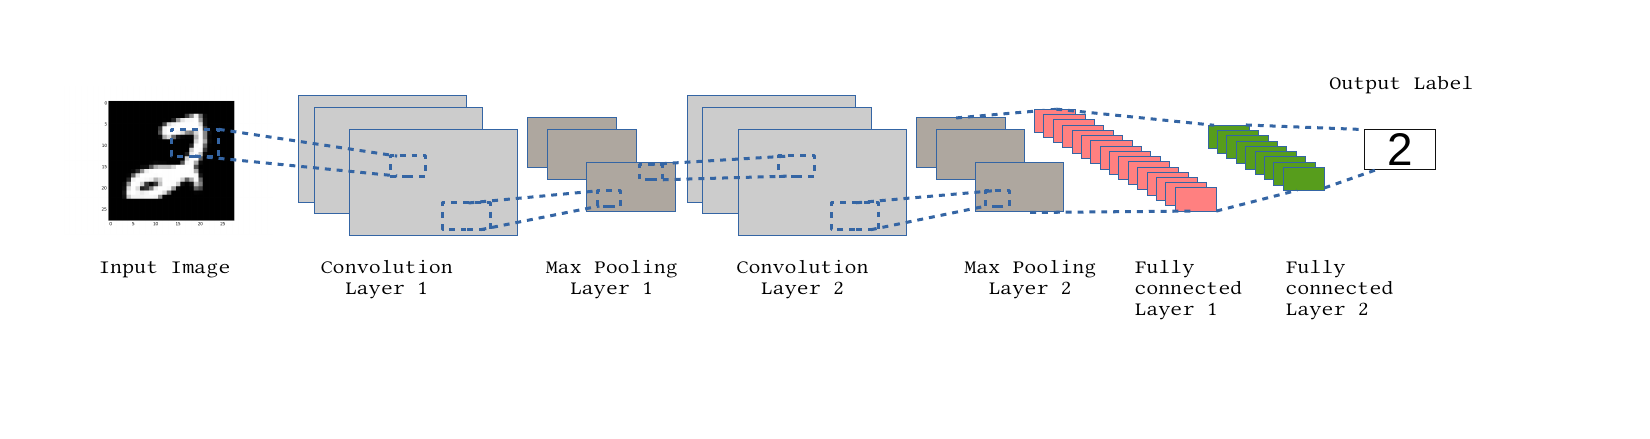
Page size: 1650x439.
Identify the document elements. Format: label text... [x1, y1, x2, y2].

text_box [687, 95, 907, 236]
text_box Convolution Layer 2 [721, 248, 922, 417]
text_box [1208, 125, 1325, 191]
text_box Max Pooling Layer 1 [531, 248, 721, 417]
text_box [298, 95, 518, 236]
text_box Fully connected Layer 1 [1119, 249, 1270, 417]
picture [64, 86, 273, 235]
text_box 2 [1364, 129, 1436, 170]
text_box [1034, 109, 1217, 212]
text_box Convolution Layer 1 [306, 248, 506, 417]
text_box Max Pooling Layer 2 [949, 249, 1119, 417]
text_box Input Image [83, 248, 272, 344]
text_box [527, 117, 676, 212]
text_box [916, 117, 1064, 212]
text_box Fully connected Layer 2 [1270, 249, 1471, 417]
text_box Output Label [1314, 65, 1503, 129]
